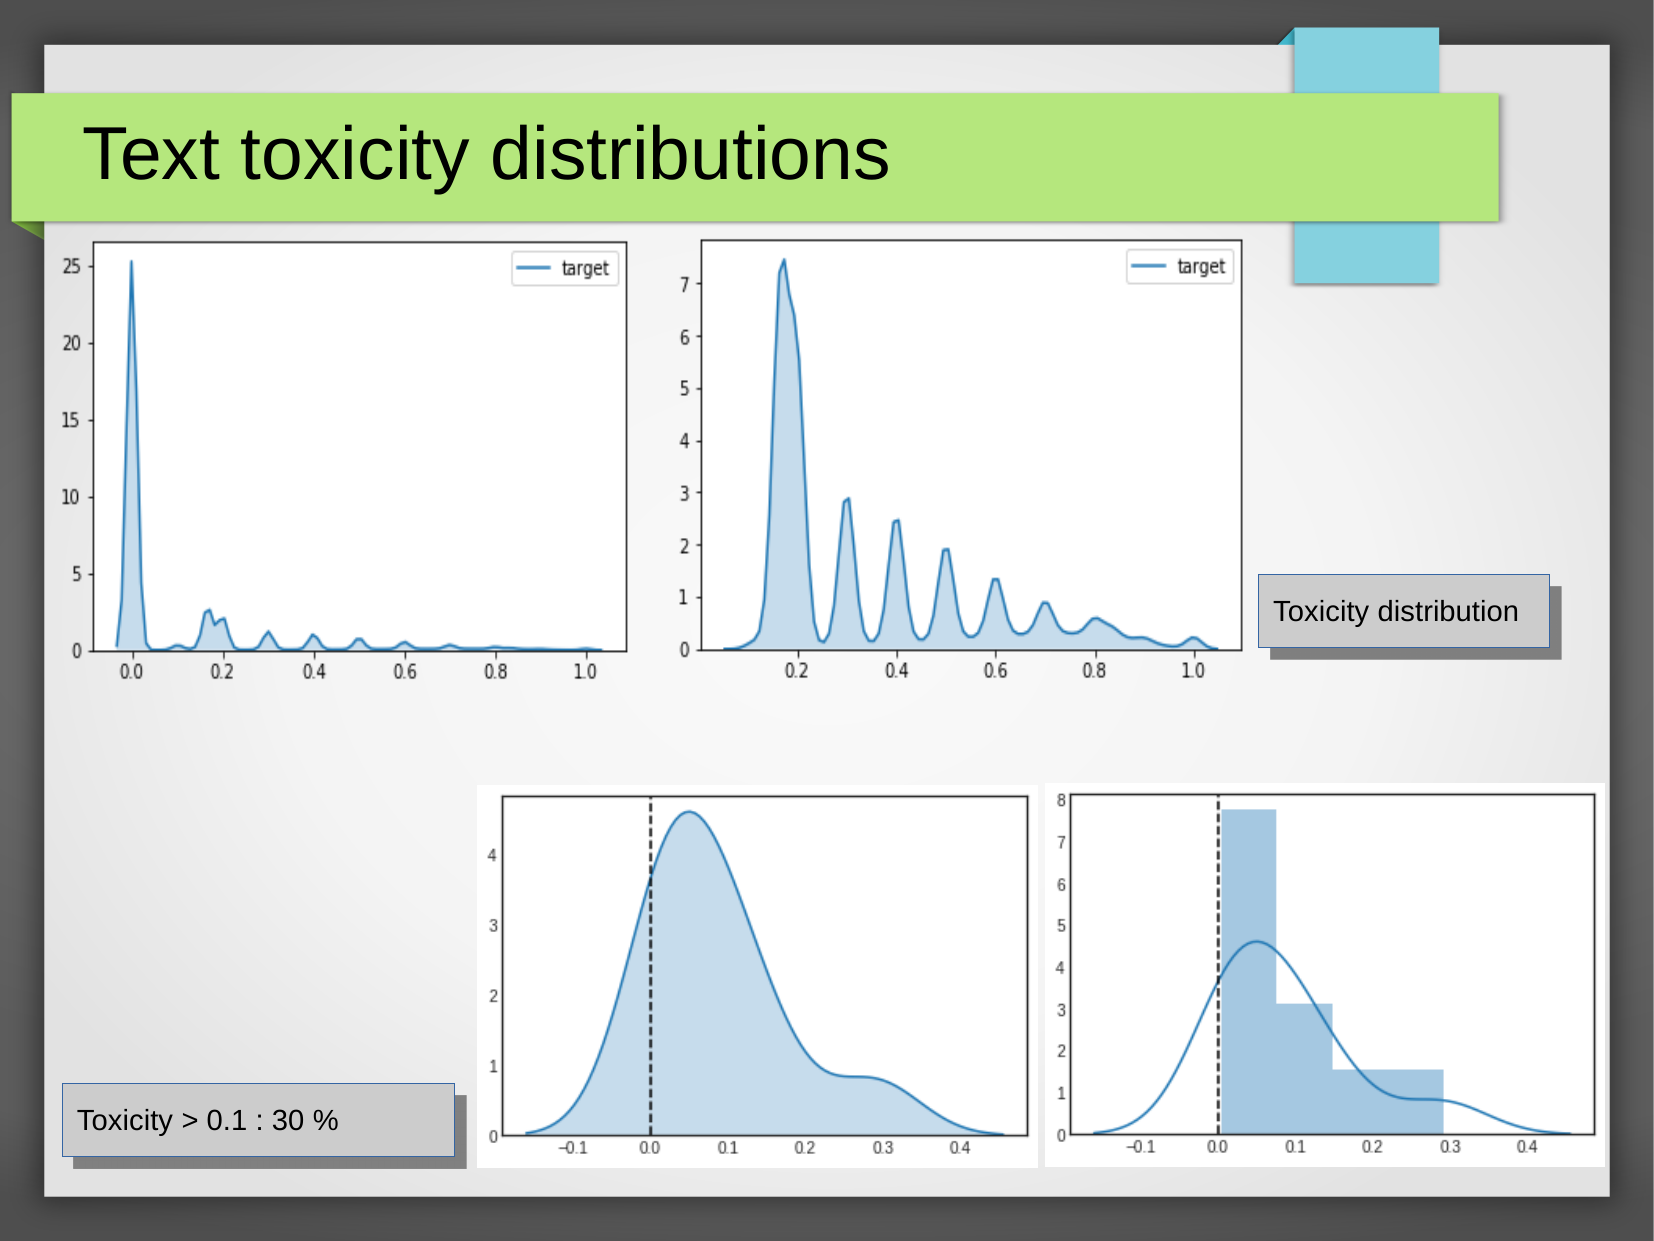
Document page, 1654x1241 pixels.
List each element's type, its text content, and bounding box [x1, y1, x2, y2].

text_box Toxicity distribution [1258, 574, 1550, 648]
title Text toxicity distributions [82, 69, 1488, 238]
text_box Toxicity > 0.1 : 30 % [62, 1083, 455, 1157]
picture [0, 0, 1654, 1241]
